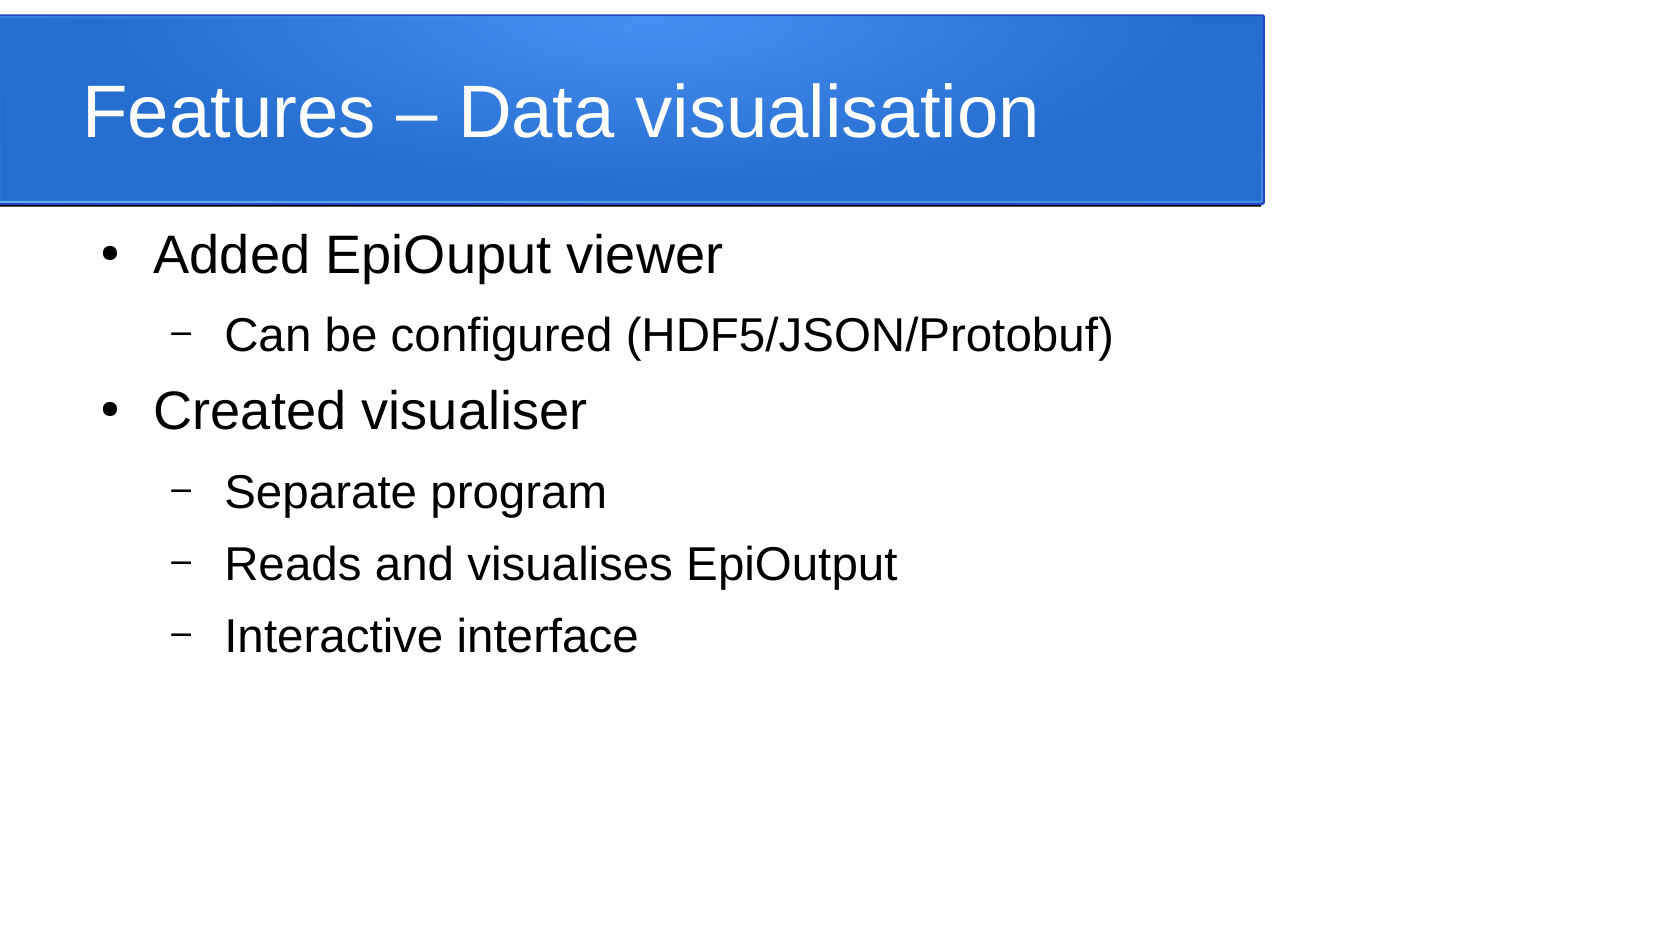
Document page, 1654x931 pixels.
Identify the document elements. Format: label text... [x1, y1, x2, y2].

list Added EpiOuput viewer Can be configured (HDF5/JSON/Protobuf) Created visualiser Separate program Reads and visualises EpiOutput Interactive interface [82, 224, 1571, 764]
title Features – Data visualisation [82, 35, 1235, 189]
